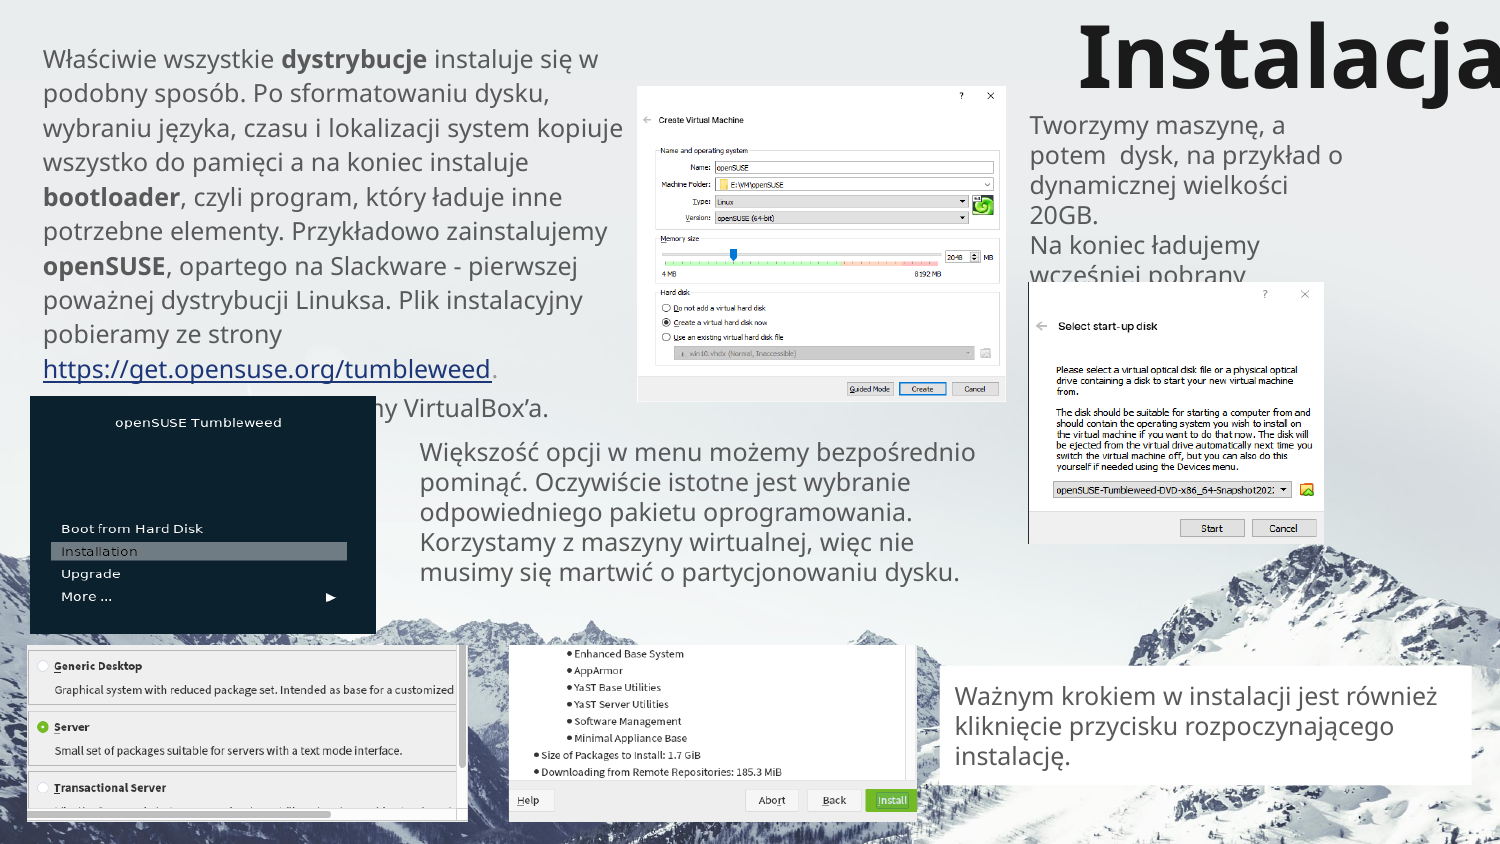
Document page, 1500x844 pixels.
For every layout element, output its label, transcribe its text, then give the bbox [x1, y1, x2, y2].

text_box Tworzymy maszynę, a potem dysk, na przykład o dynamicznej wielkości 20GB. Na koniec ładujemy wcześniej pobrany plik .ISO. [1014, 94, 1368, 335]
picture [0, 80, 1500, 822]
text_box Ważnym krokiem w instalacji jest również kliknięcie przycisku rozpoczynającego instalację. [939, 665, 1472, 786]
text_box Większość opcji w menu możemy bezpośrednio pominąć. Oczywiście istotne jest wybranie odpowiedniego pakietu oprogramowania. Korzystamy z maszyny wirtualnej, więc nie musimy się martwić o partycjonowaniu dysku. [404, 421, 1000, 602]
subtitle Właściwie wszystkie dystrybucje instaluje się w podobny sposób. Po sformatowaniu dysku, wybraniu języka, czasu i lokalizacji system kopiuje wszystko do pamięci a na koniec instaluje bootloader, czyli program, który ładuje inne potrzebne elementy. Przykładowo zainstalujemy openSUSE, opartego na Slackware - pierwszej poważnej dystrybucji Linuksa. Plik instalacyjny pobieramy ze strony https://get.opensuse.org/tumbleweed. Do wszystkiego wykorzystamy VirtualBox’a. [27, 23, 647, 476]
title Instalacja [1063, 0, 1500, 122]
